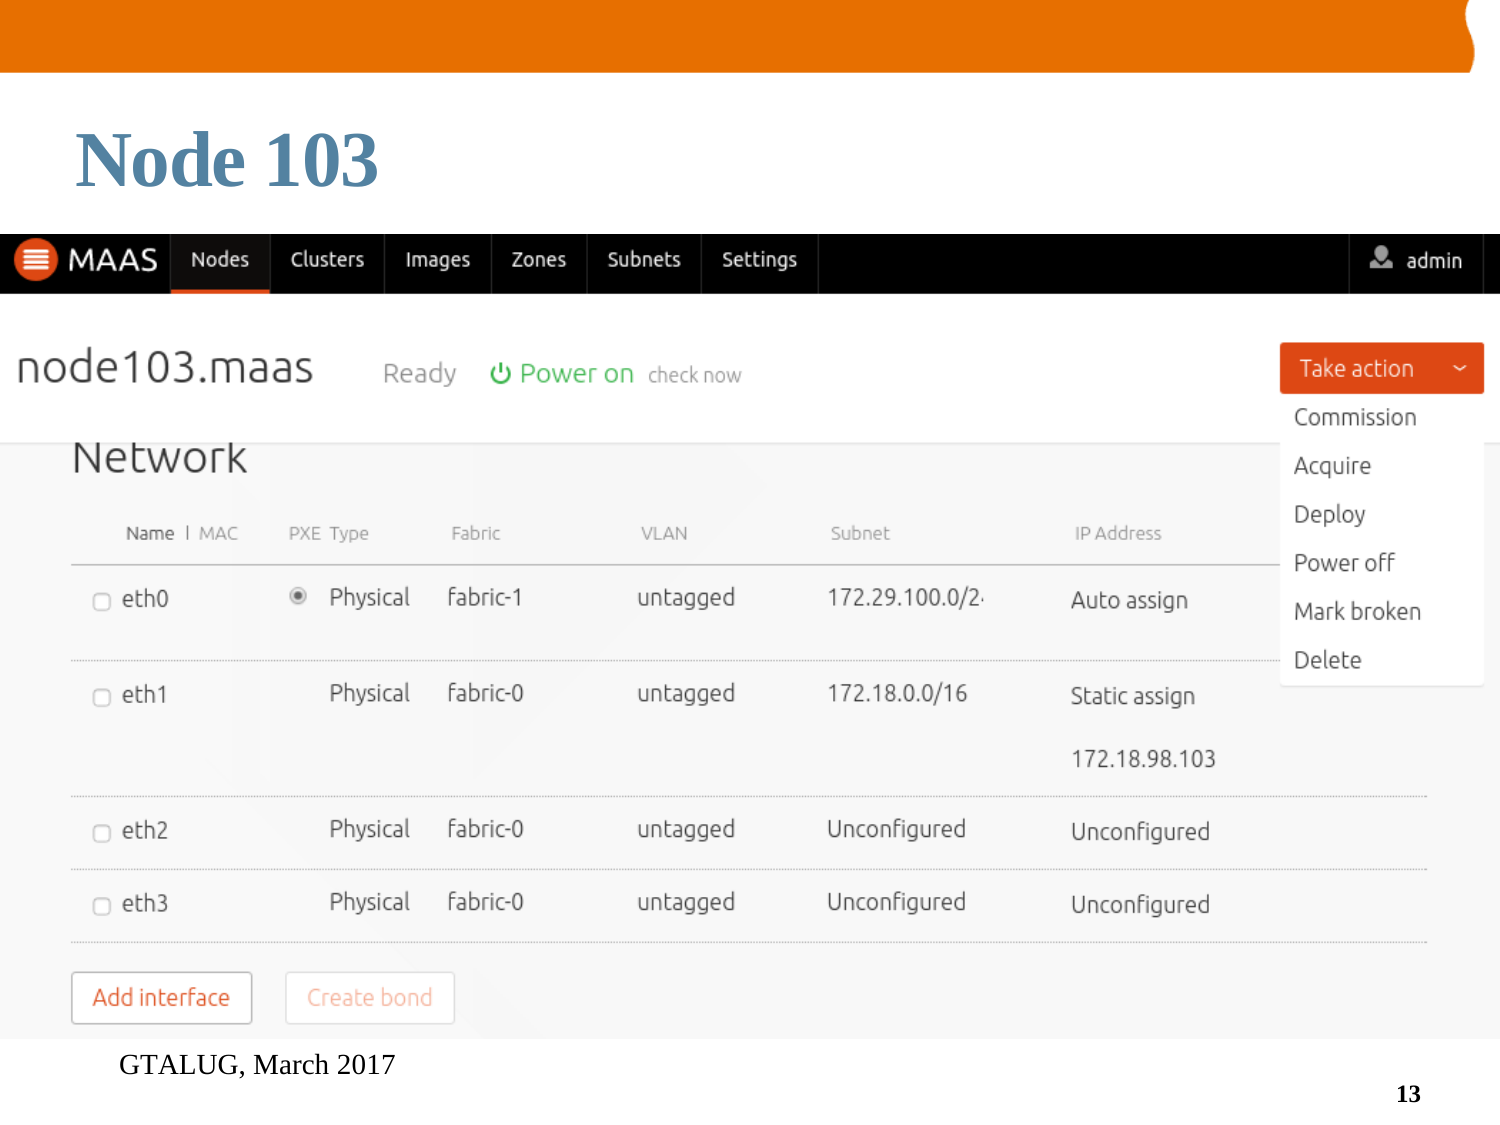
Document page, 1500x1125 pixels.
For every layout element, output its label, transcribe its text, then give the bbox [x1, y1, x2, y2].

picture [0, 234, 1500, 1039]
title Node 103 [75, 122, 1438, 228]
picture [0, 0, 1500, 75]
